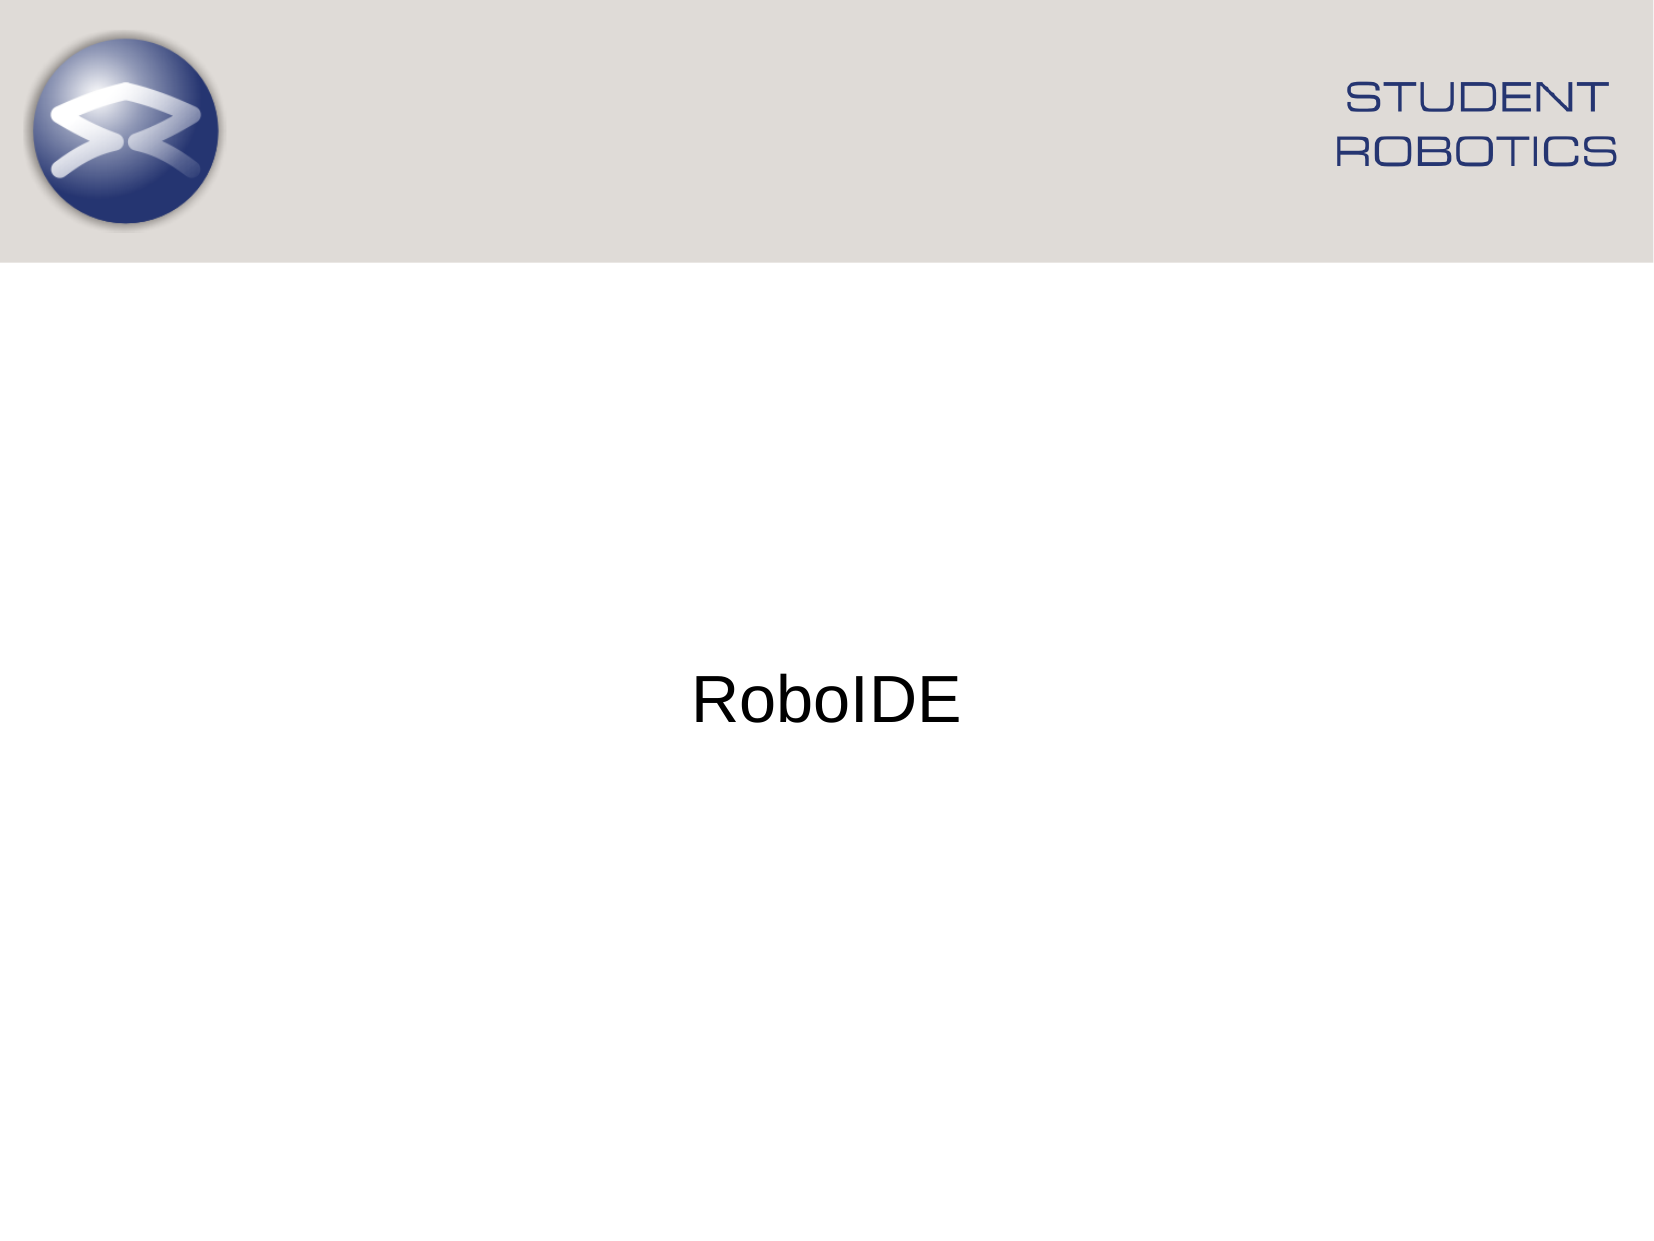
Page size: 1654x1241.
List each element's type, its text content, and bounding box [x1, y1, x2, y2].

picture [9, 19, 82, 245]
picture [1571, 68, 1633, 174]
subtitle RoboIDE [82, 297, 1571, 1102]
title [82, 0, 1571, 257]
